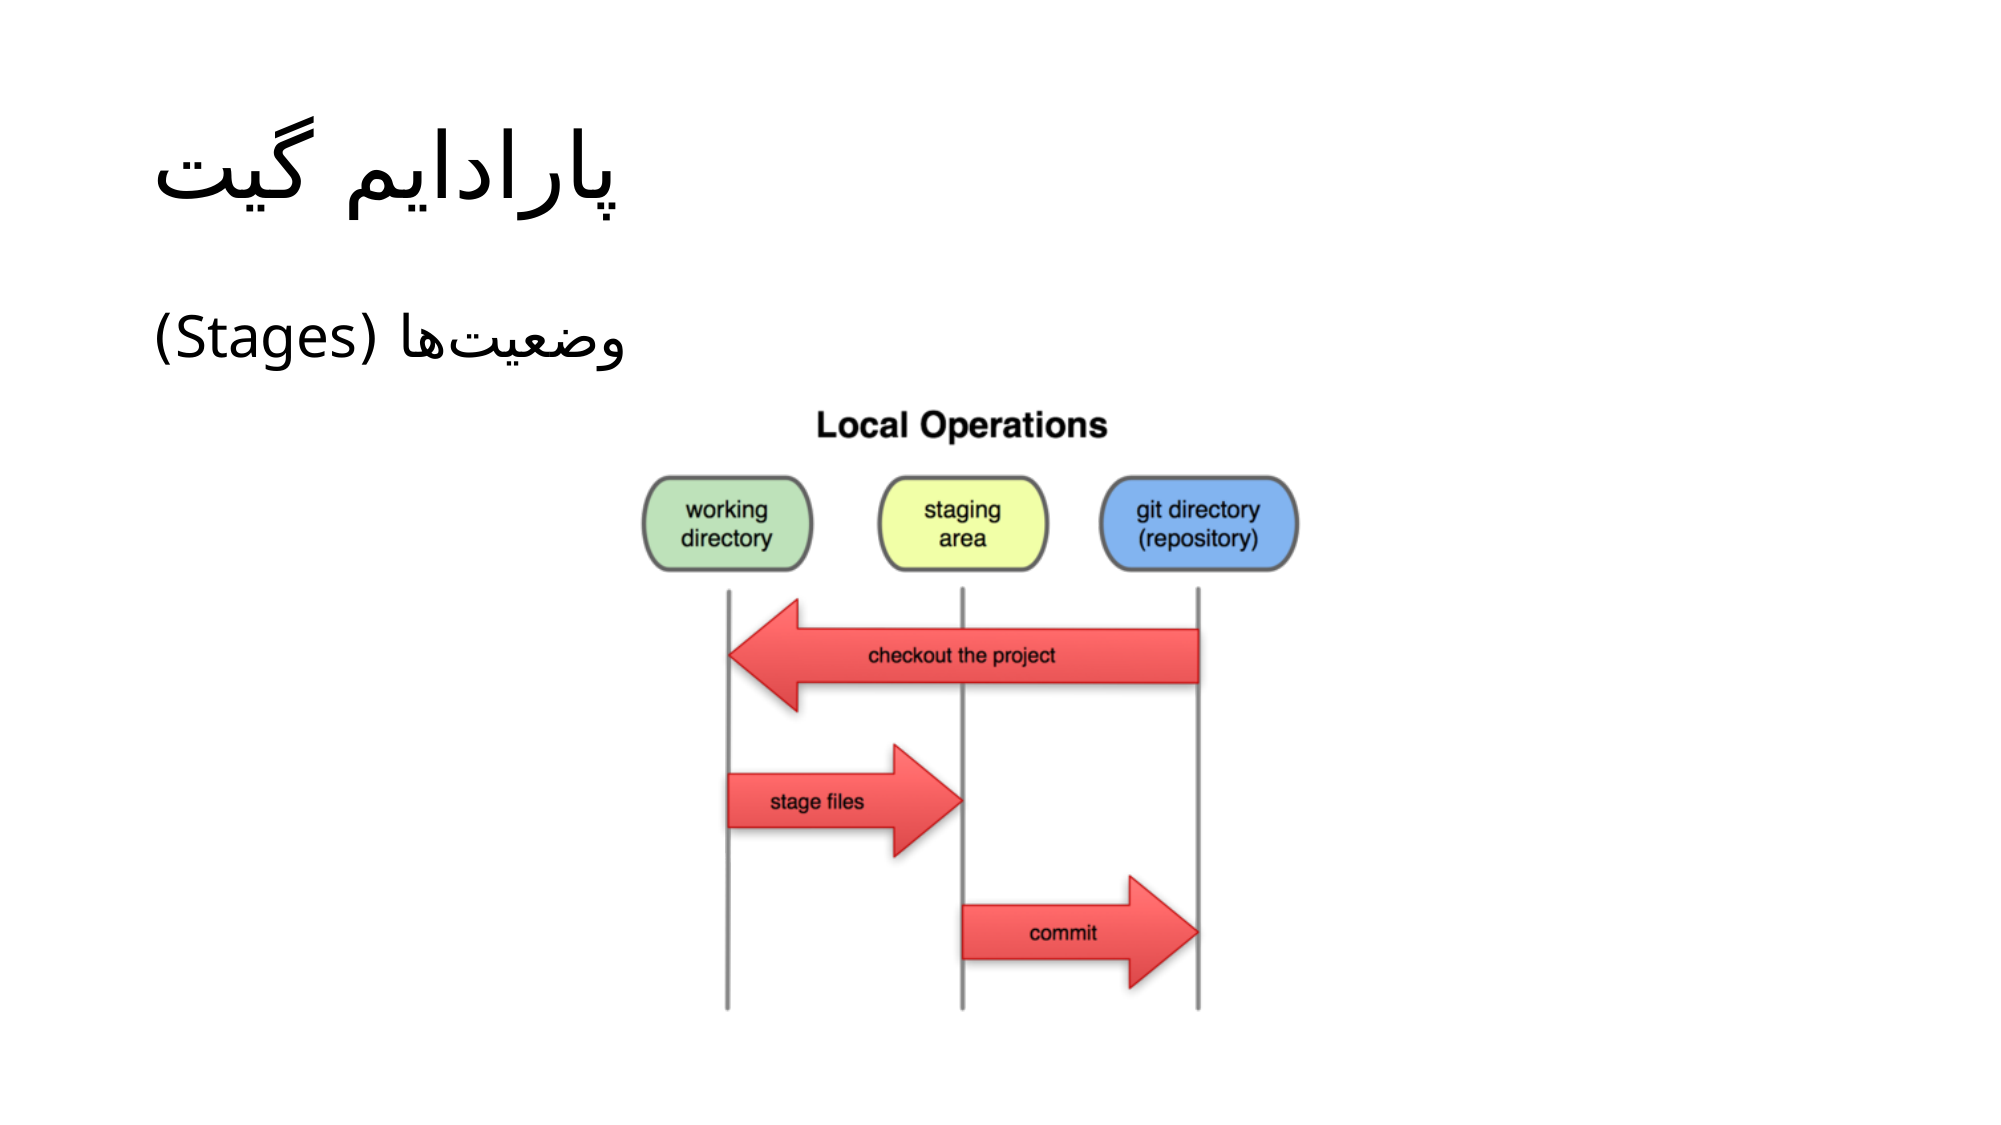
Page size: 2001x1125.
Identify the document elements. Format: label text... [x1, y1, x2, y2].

title پارادایم گیت [137, 59, 1863, 278]
picture [638, 403, 1302, 1014]
list وضعیت‌ها (Stages) [137, 299, 1863, 1014]
